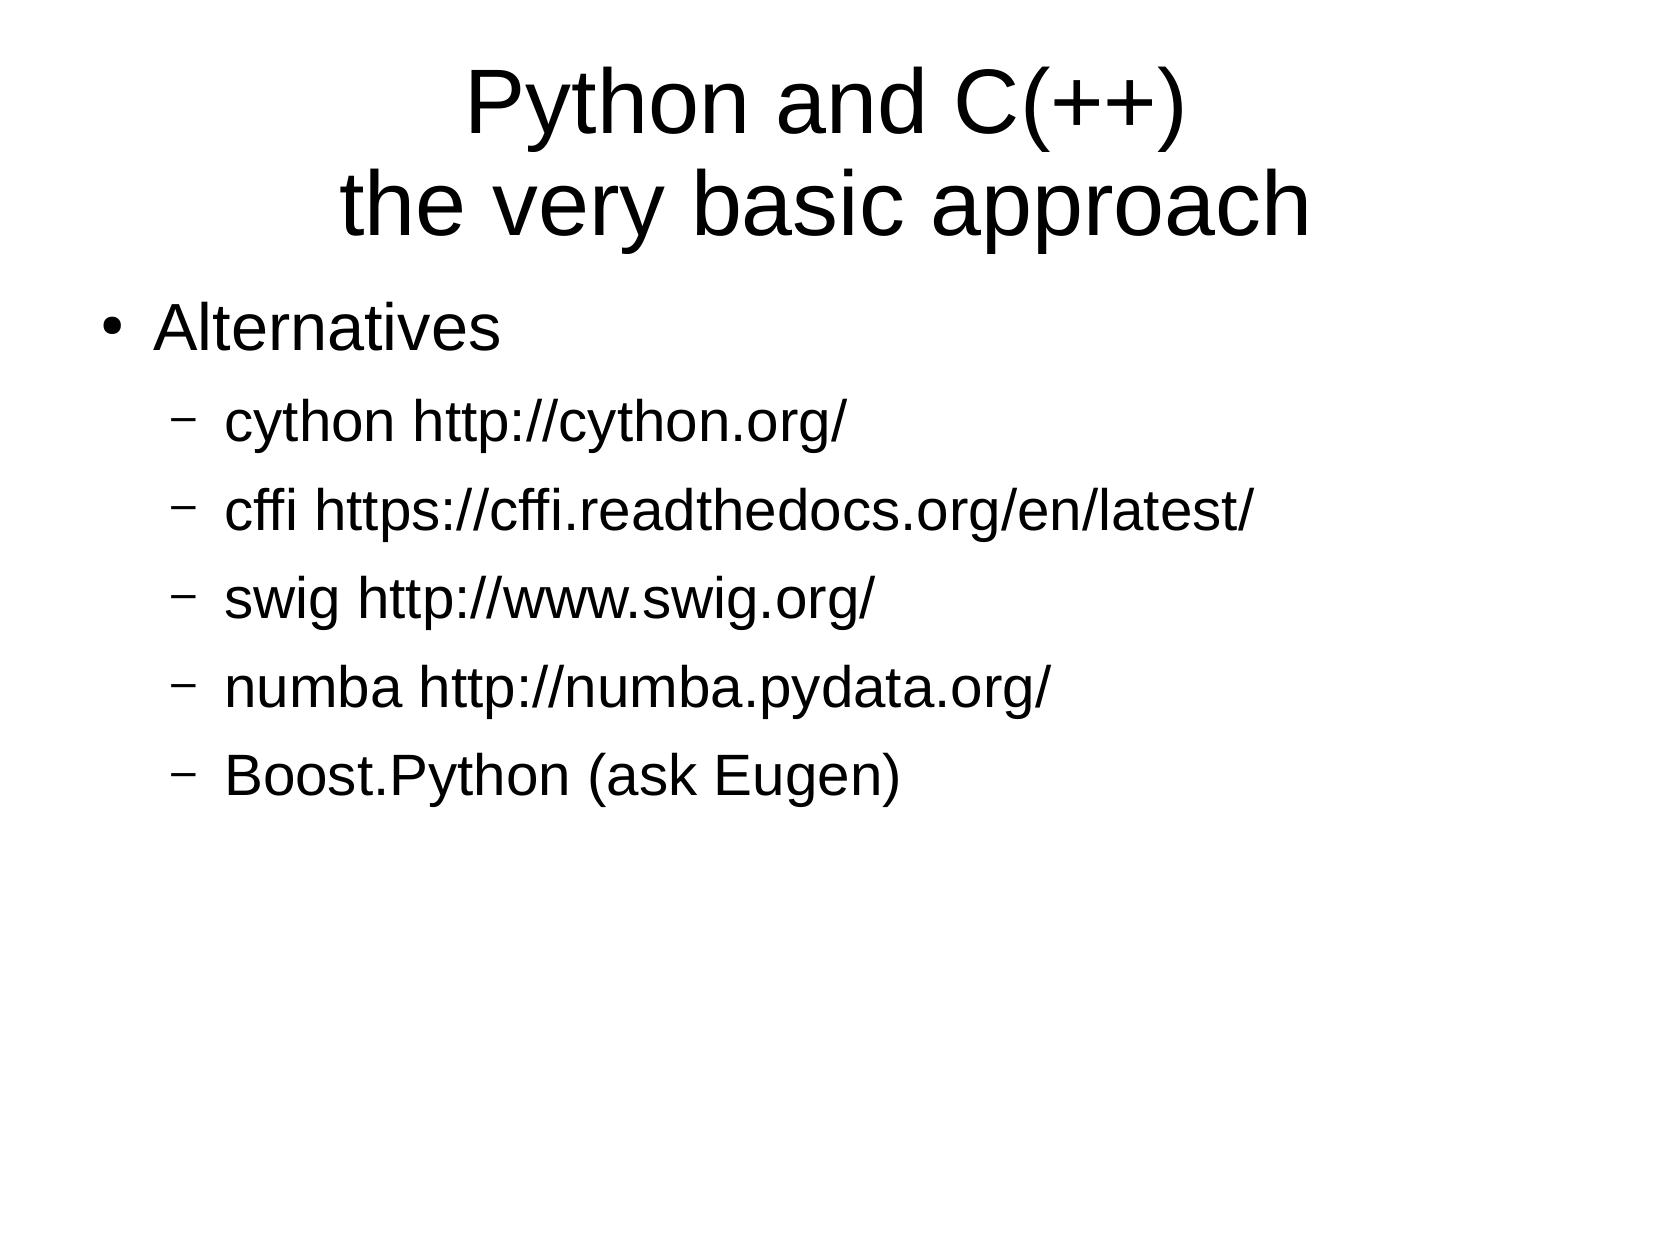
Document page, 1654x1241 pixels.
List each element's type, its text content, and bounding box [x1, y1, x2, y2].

list Alternatives cython http://cython.org/ cffi https://cffi.readthedocs.org/en/latest/ swig http://www.swig.org/ numba http://numba.pydata.org/ Boost.Python (ask Eugen) [82, 290, 1571, 1010]
title Python and C(++) the very basic approach [82, 49, 1571, 257]
